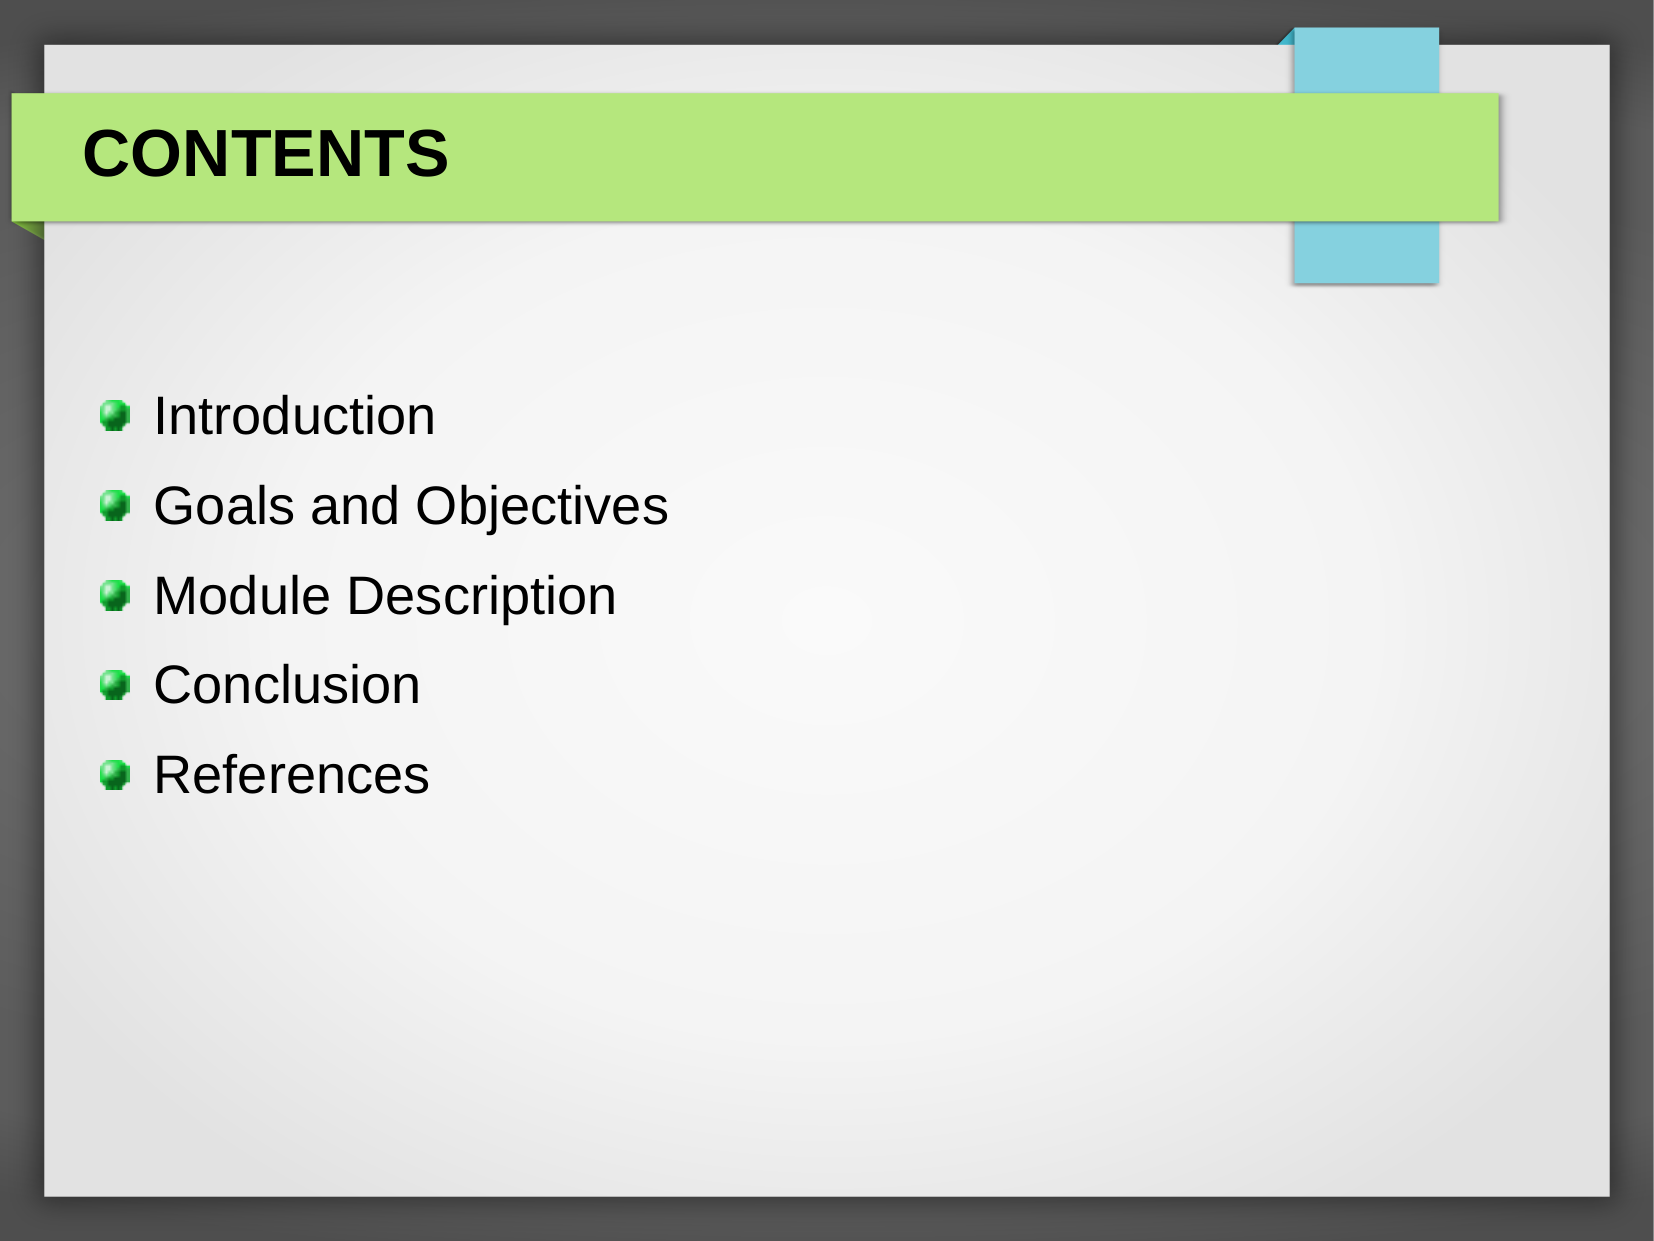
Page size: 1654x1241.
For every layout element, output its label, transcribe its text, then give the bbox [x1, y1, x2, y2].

title CONTENTS [82, 94, 1264, 213]
picture [0, 0, 1654, 1241]
list Introduction Goals and Objectives Module Description Conclusion References [82, 295, 1571, 1015]
